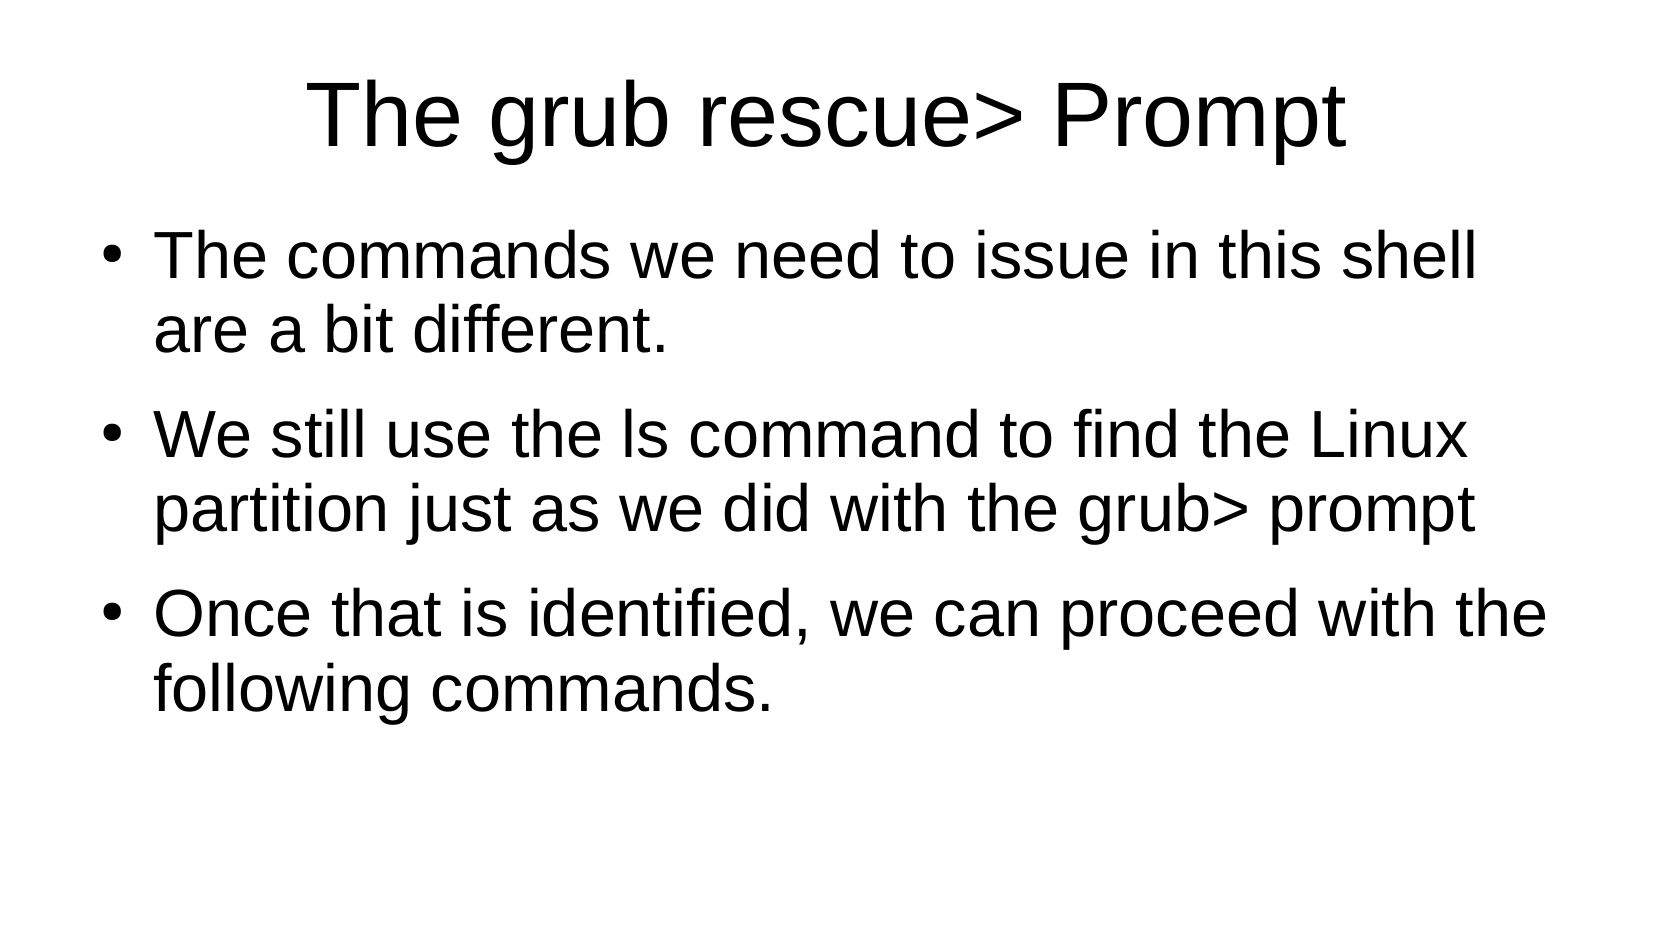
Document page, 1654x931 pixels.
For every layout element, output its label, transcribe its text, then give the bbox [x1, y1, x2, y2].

list The commands we need to issue in this shell are a bit different. We still use the ls command to find the Linux partition just as we did with the grub> prompt Once that is identified, we can proceed with the following commands. [82, 217, 1571, 758]
title The grub rescue> Prompt [82, 37, 1571, 193]
